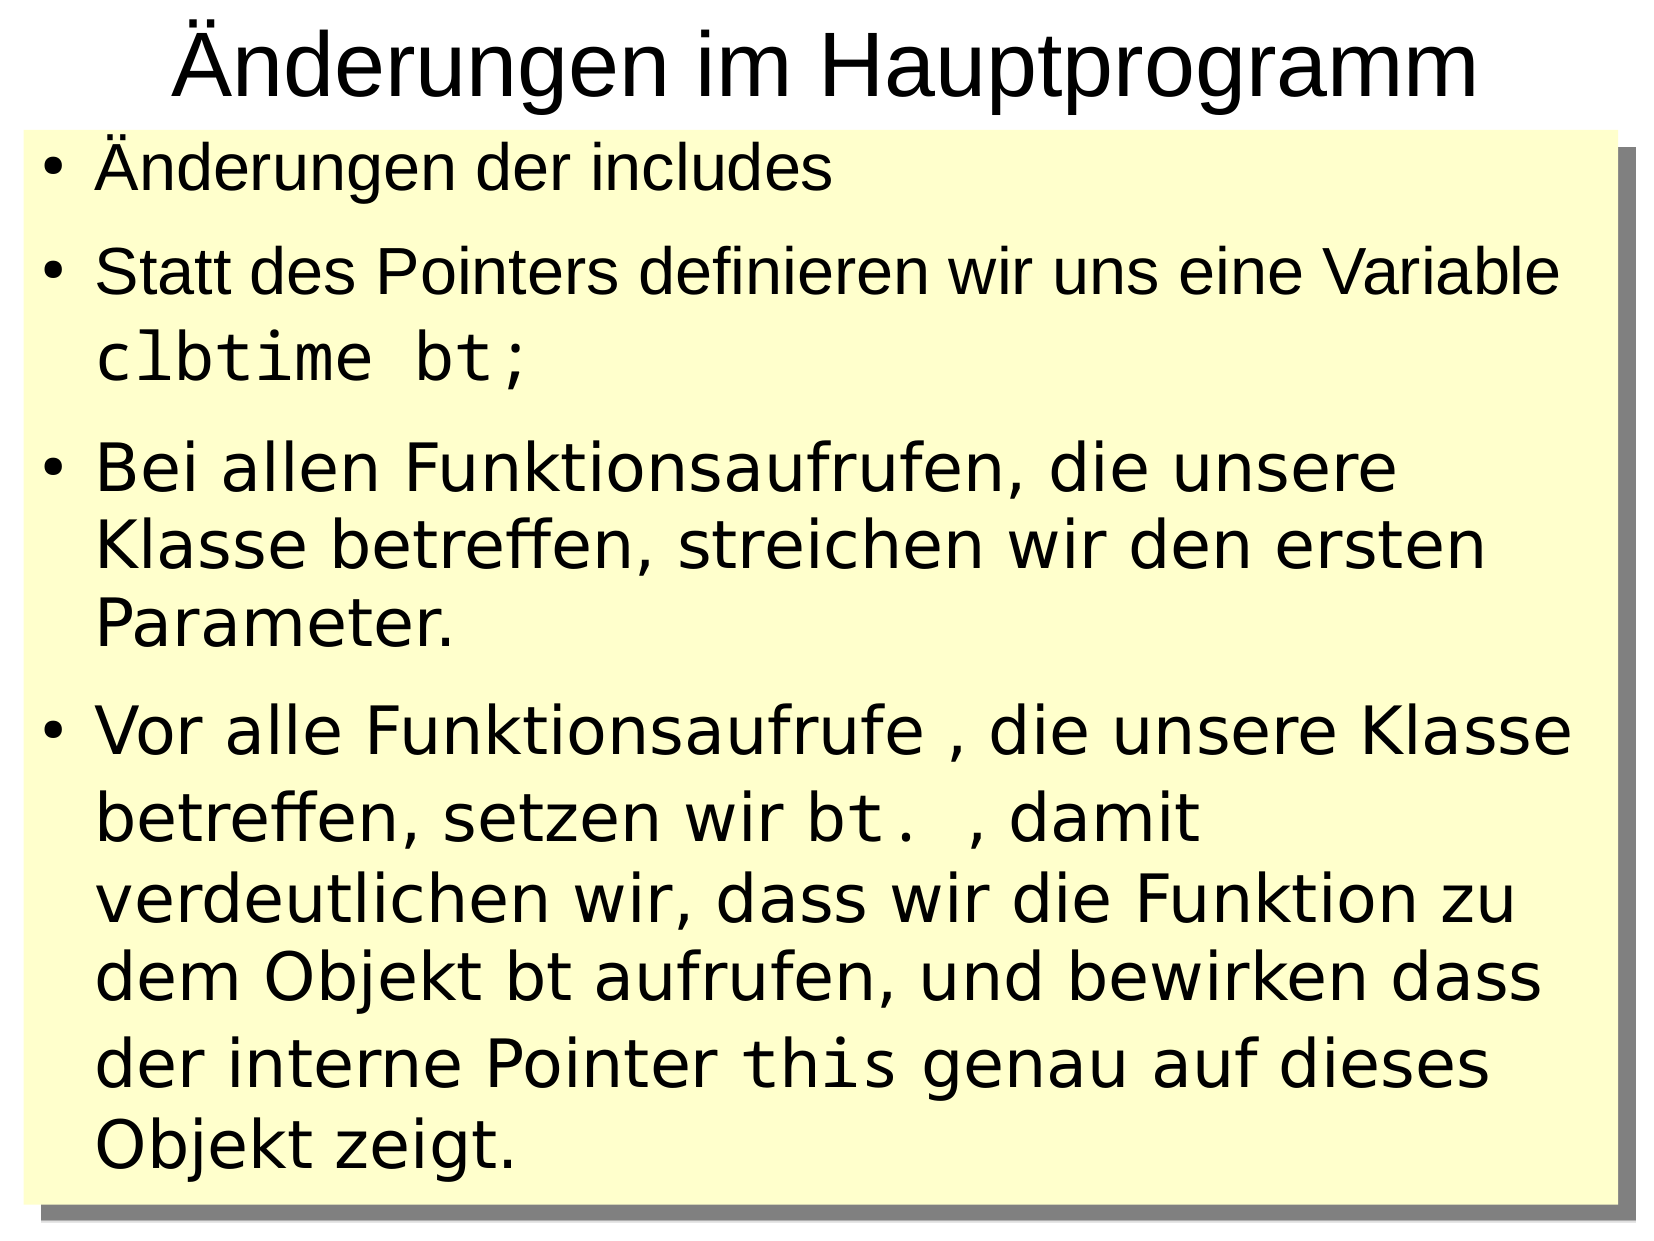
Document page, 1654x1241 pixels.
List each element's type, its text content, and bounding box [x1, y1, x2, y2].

list Änderungen der includes Statt des Pointers definieren wir uns eine Variable clbtime bt; Bei allen Funktionsaufrufen, die unsere Klasse betreffen, streichen wir den ersten Parameter. Vor alle Funktionsaufrufe , die unsere Klasse betreffen, setzen wir bt. , damit verdeutlichen wir, dass wir die Funktion zu dem Objekt bt aufrufen, und bewirken dass der interne Pointer this genau auf dieses Objekt zeigt. [23, 129, 1619, 1205]
title Änderungen im Hauptprogramm [82, 0, 1571, 129]
